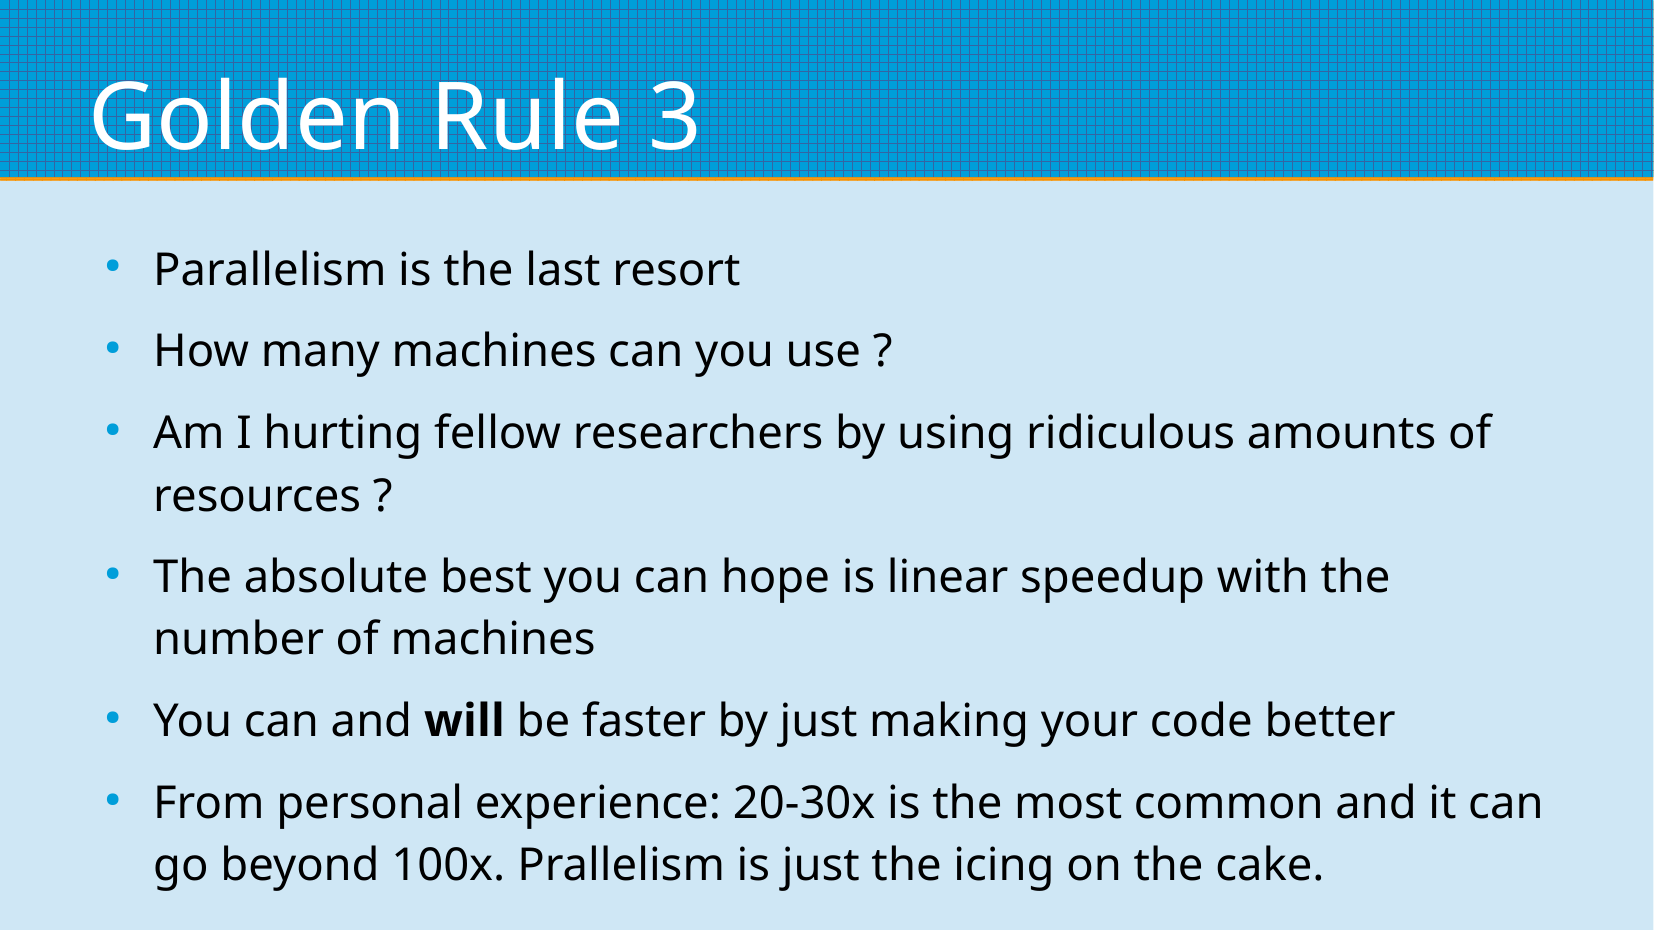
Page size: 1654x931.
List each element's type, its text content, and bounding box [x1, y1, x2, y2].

list Parallelism is the last resort How many machines can you use ? Am I hurting fellow researchers by using ridiculous amounts of resources ? The absolute best you can hope is linear speedup with the number of machines You can and will be faster by just making your code better From personal experience: 20-30x is the most common and it can go beyond 100x. Prallelism is just the icing on the cake. [88, 236, 1565, 901]
title Golden Rule 3 [88, 14, 1565, 178]
